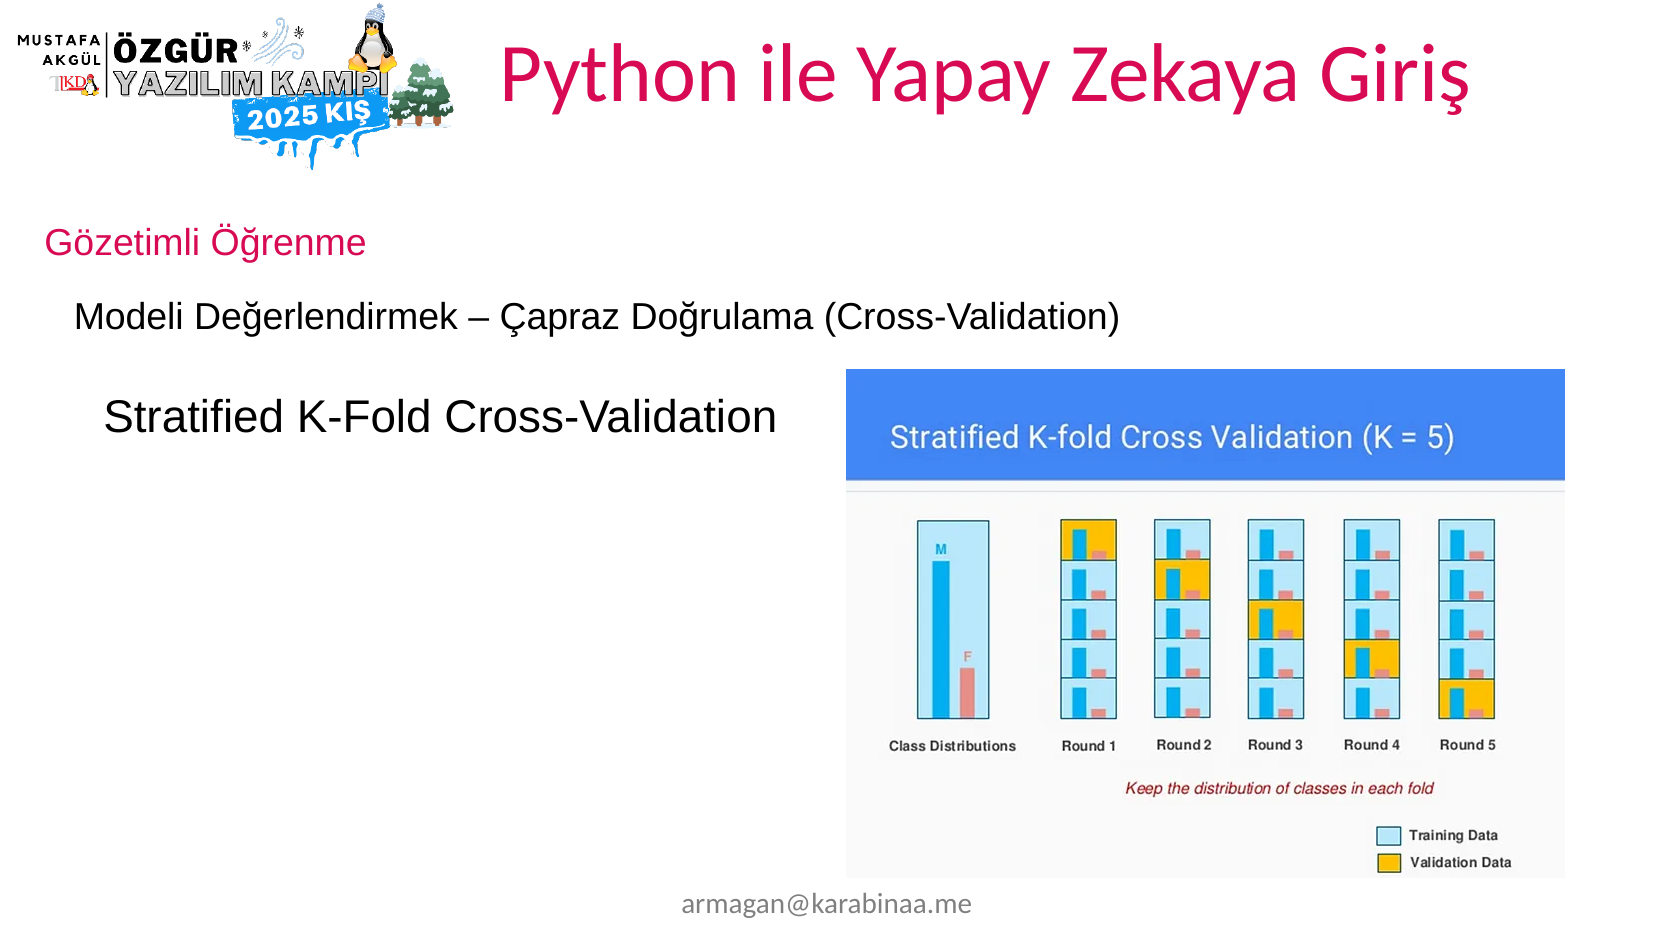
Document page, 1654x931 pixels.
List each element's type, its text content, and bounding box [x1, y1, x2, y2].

text_box Gözetimli Öğrenme [29, 213, 854, 271]
picture [846, 369, 1565, 878]
text_box Python ile Yapay Zekaya Giriş [484, 10, 1654, 126]
picture [0, 0, 463, 177]
text_box Stratified K-Fold Cross-Validation [88, 383, 846, 502]
text_box armagan@karabinaa.me [0, 877, 1654, 928]
text_box Modeli Değerlendirmek – Çapraz Doğrulama (Cross-Validation) [59, 288, 1241, 387]
